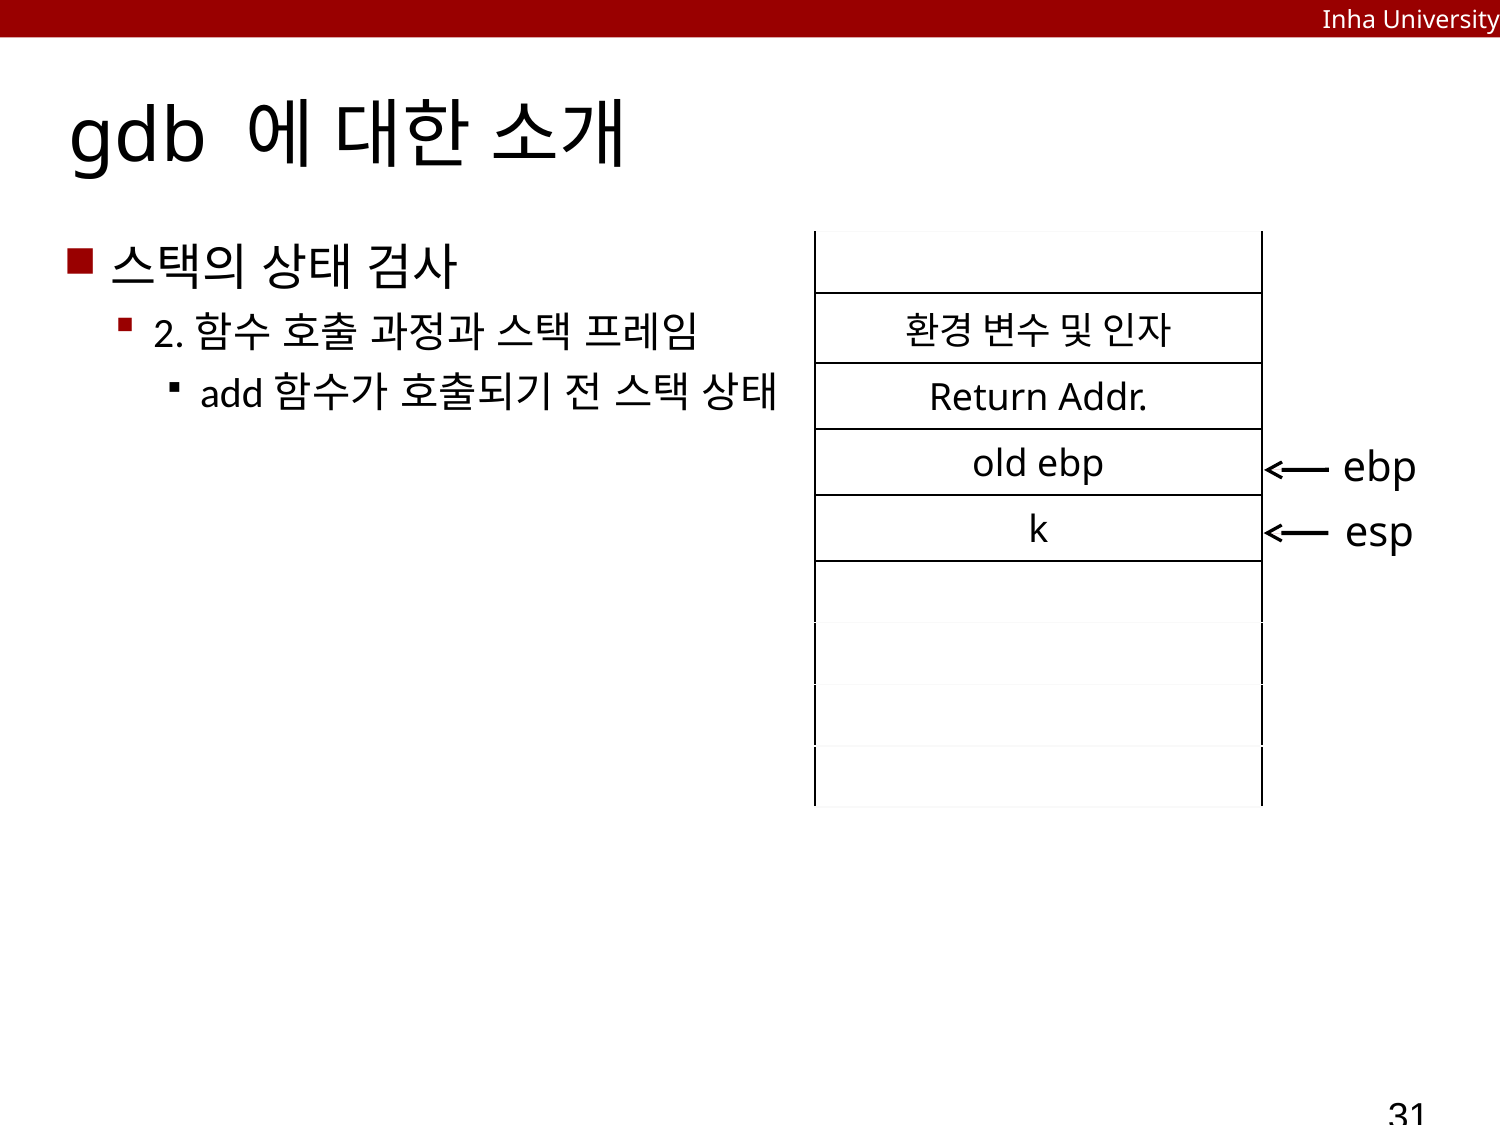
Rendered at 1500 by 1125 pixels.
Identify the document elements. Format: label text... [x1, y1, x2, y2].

text_box Inha University [1322, 3, 1500, 33]
text_box ebp [1327, 431, 1433, 497]
table_cell old ebp [816, 430, 1261, 494]
table_cell [816, 623, 1261, 684]
table_cell k [816, 496, 1261, 560]
table_cell 환경 변수 및 인자 [816, 294, 1261, 362]
table_header [816, 232, 1261, 292]
table_cell Return Addr. [816, 364, 1261, 428]
table_cell [816, 685, 1261, 745]
table_cell [816, 562, 1261, 622]
table_cell [816, 747, 1261, 806]
text_box [0, 0, 1500, 38]
text_box esp [1330, 497, 1430, 563]
list 스택의 상태 검사 2.함수 호출 과정과 스택 프레임 add함수가 호출되기 전 스택 상태 [62, 229, 1438, 1050]
title gdb 에 대한 소개 [62, 41, 1438, 221]
